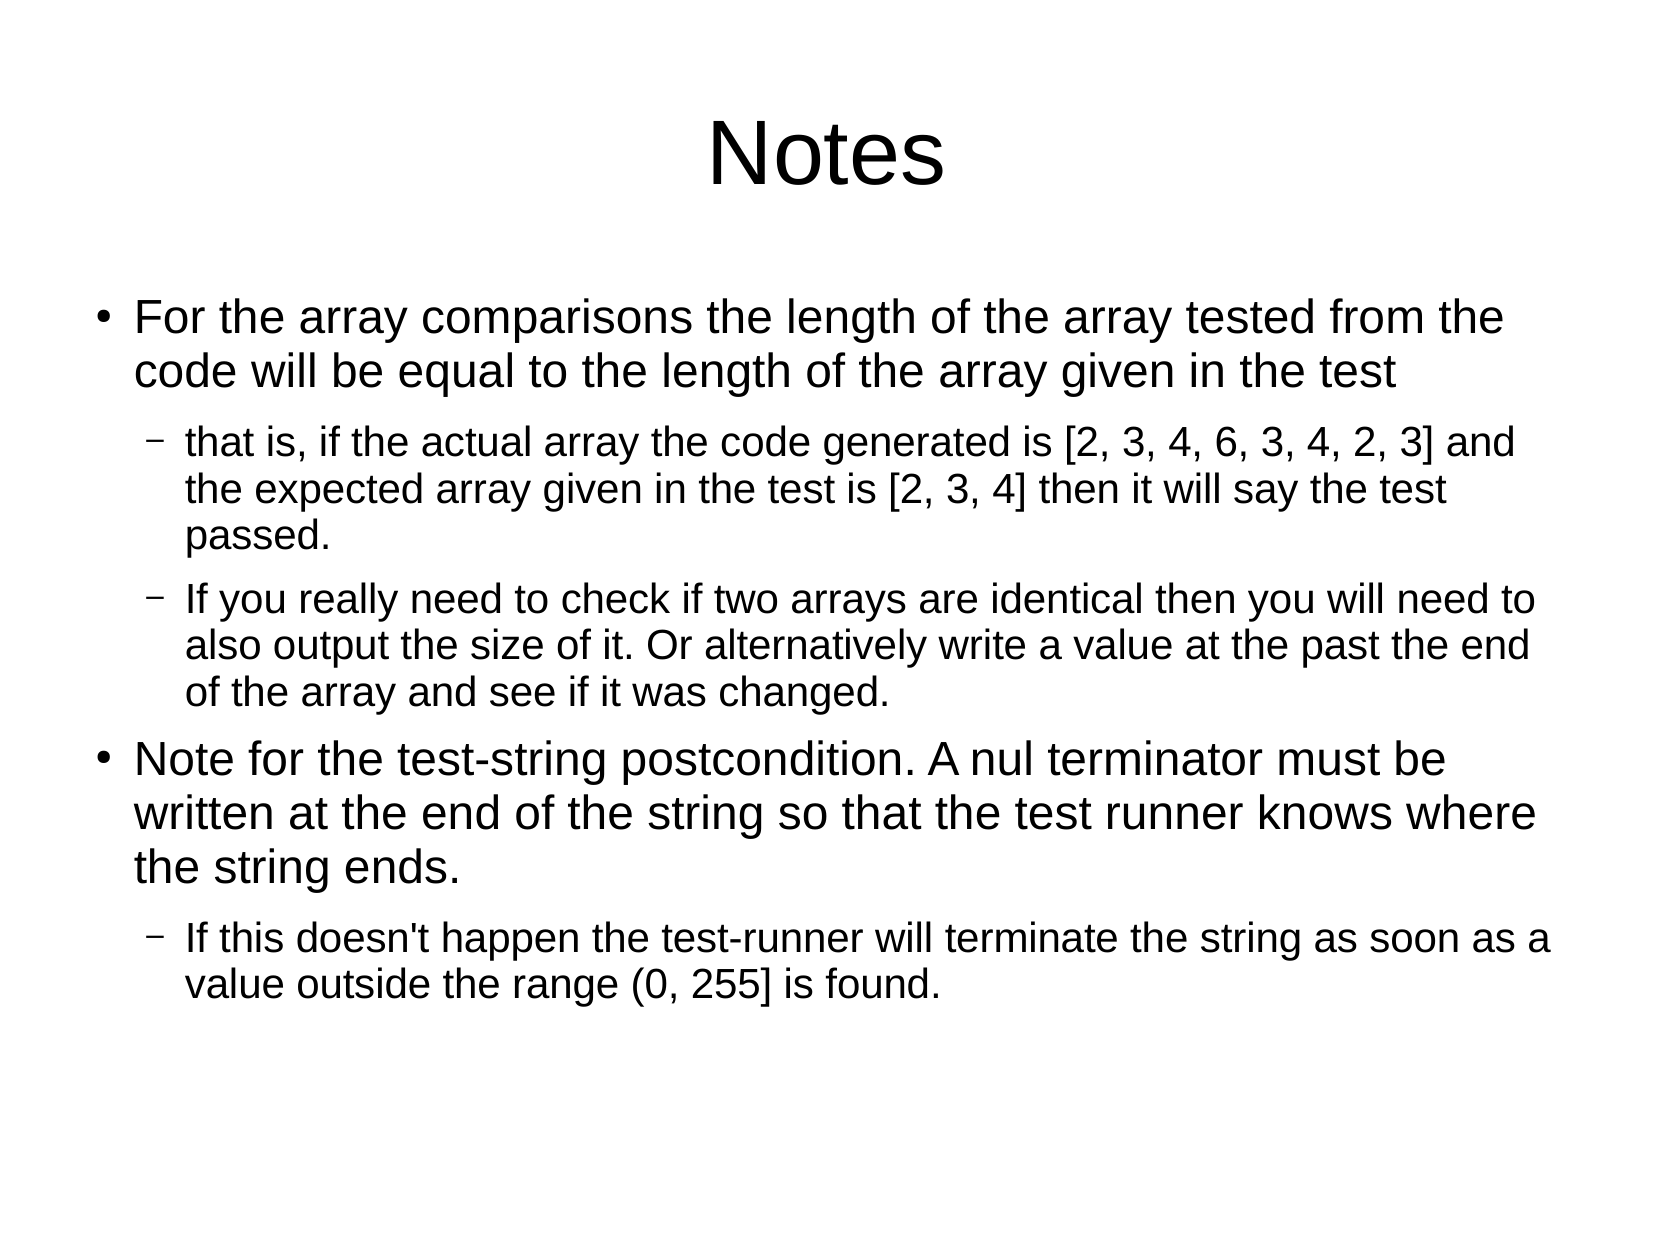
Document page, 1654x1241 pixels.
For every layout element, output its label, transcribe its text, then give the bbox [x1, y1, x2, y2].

list For the array comparisons the length of the array tested from the code will be equal to the length of the array given in the test that is, if the actual array the code generated is [2, 3, 4, 6, 3, 4, 2, 3] and the expected array given in the test is [2, 3, 4] then it will say the test passed. If you really need to check if two arrays are identical then you will need to also output the size of it. Or alternatively write a value at the past the end of the array and see if it was changed. Note for the test-string postcondition. A nul terminator must be written at the end of the string so that the test runner knows where the string ends. If this doesn't happen the test-runner will terminate the string as soon as a value outside the range (0, 255] is found. [82, 290, 1571, 1010]
title Notes [82, 49, 1571, 257]
